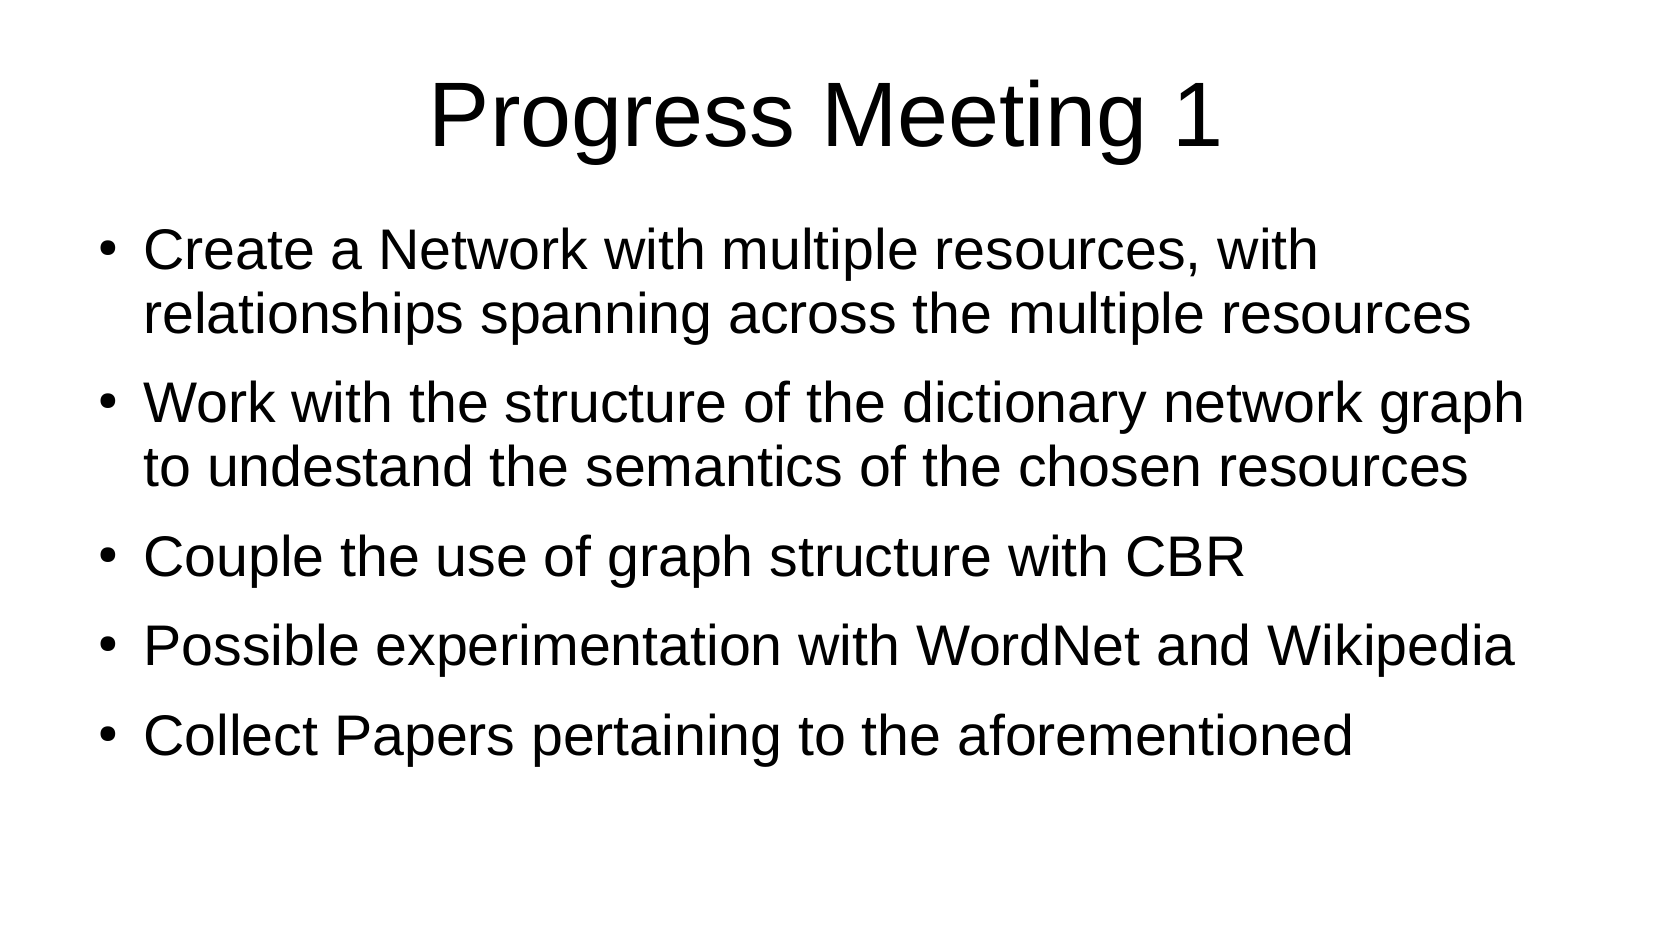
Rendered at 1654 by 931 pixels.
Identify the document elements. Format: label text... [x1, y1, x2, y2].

list Create a Network with multiple resources, with relationships spanning across the multiple resources Work with the structure of the dictionary network graph to undestand the semantics of the chosen resources Couple the use of graph structure with CBR Possible experimentation with WordNet and Wikipedia Collect Papers pertaining to the aforementioned [82, 217, 1571, 863]
title Progress Meeting 1 [82, 37, 1571, 193]
